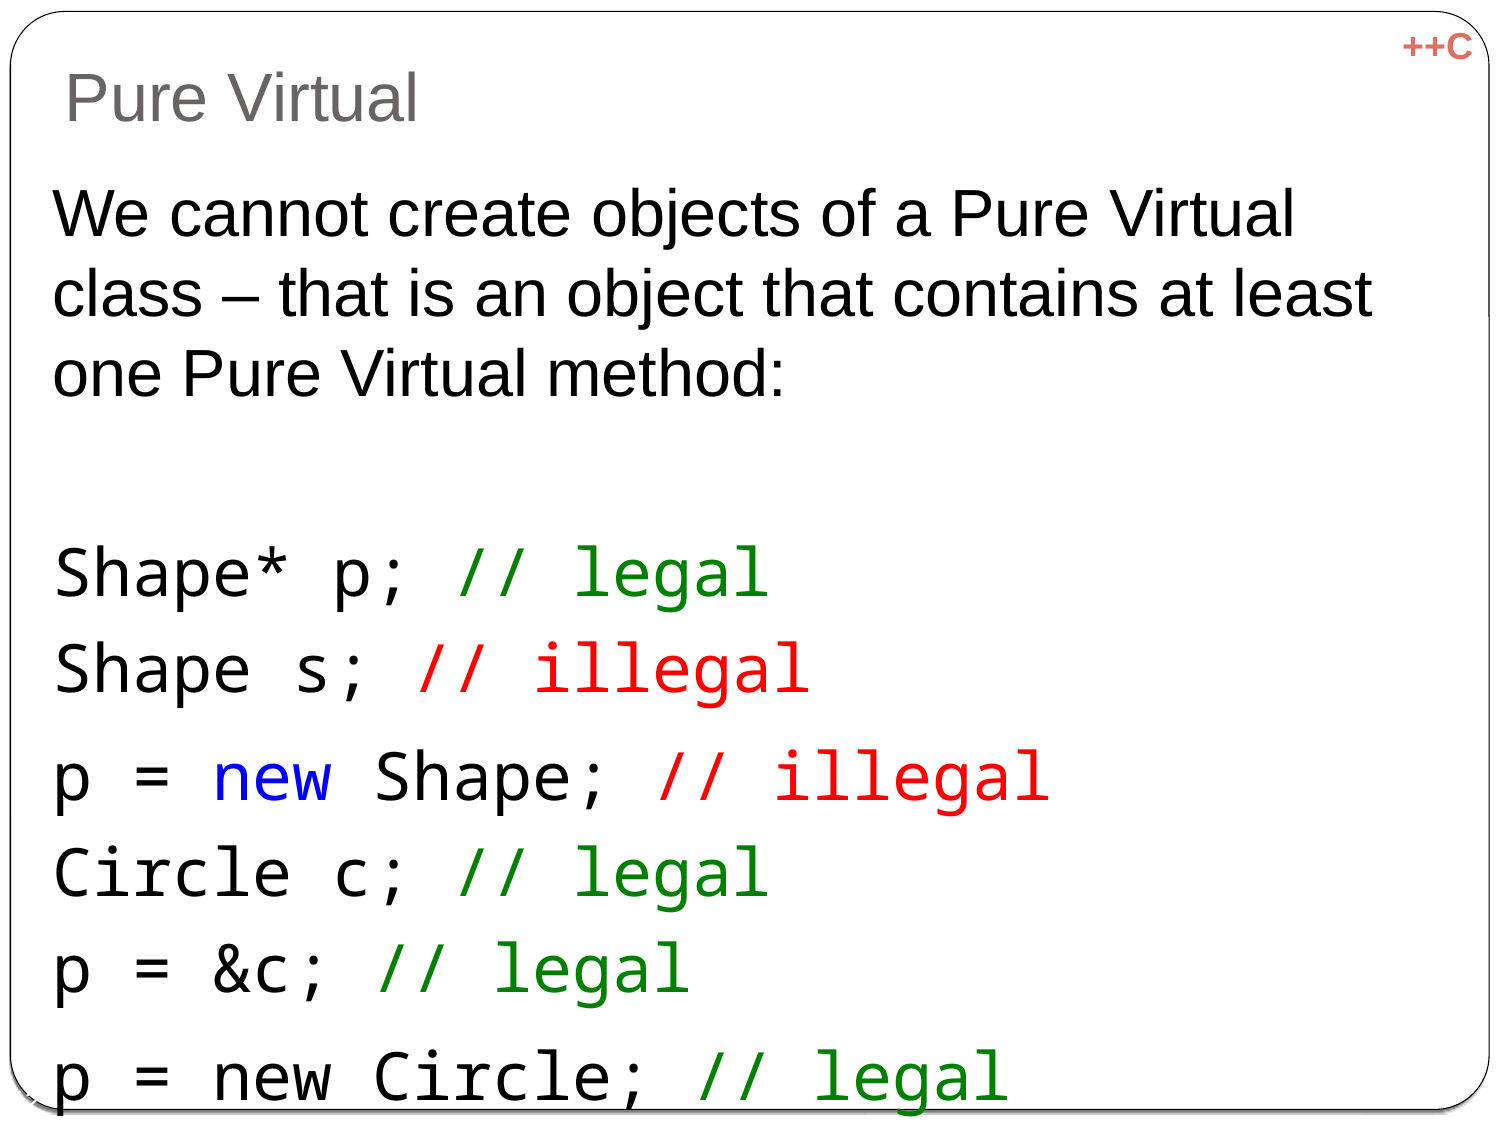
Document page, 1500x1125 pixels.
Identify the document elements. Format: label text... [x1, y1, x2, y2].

title Pure Virtual [50, 45, 1450, 150]
slide_number 22 [0, 1074, 50, 1125]
list We cannot create objects of a Pure Virtual class – that is an object that contains at least one Pure Virtual method: Shape* p; // legal Shape s; // illegal p = new Shape; // illegal Circle c; // legal p = &c; // legal p = new Circle; // legal [37, 162, 1463, 1088]
